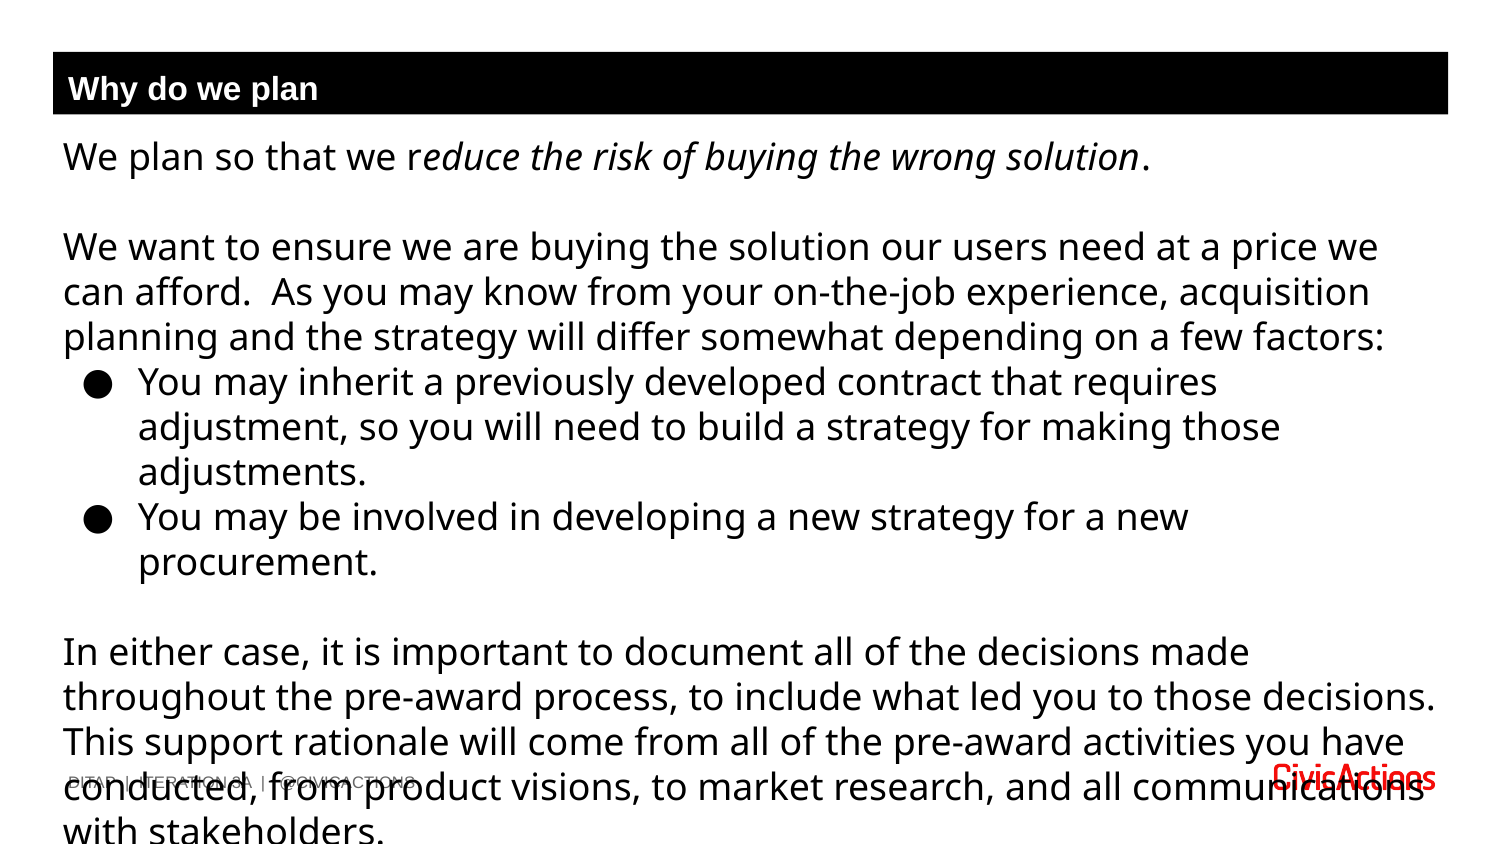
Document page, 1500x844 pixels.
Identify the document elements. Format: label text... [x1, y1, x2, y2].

picture [1272, 782, 1283, 795]
picture [1322, 790, 1332, 795]
list We plan so that we reduce the risk of buying the wrong solution. We want to ensure we are buying the solution our users need at a price we can afford. As you may know from your on-the-job experience, acquisition planning and the strategy will differ somewhat depending on a few factors: You may inherit a previously developed contract that requires adjustment, so you will need to build a strategy for making those adjustments. You may be involved in developing a new strategy for a new procurement. In either case, it is important to document all of the decisions made throughout the pre-award process, to include what led you to those decisions. This support rationale will come from all of the pre-award activities you have conducted, from product visions, to market research, and all communications with stakeholders. [53, 123, 1449, 605]
title Why do we plan [53, 51, 1449, 115]
picture [1271, 758, 1438, 795]
picture [1390, 782, 1401, 795]
picture [1366, 782, 1378, 795]
